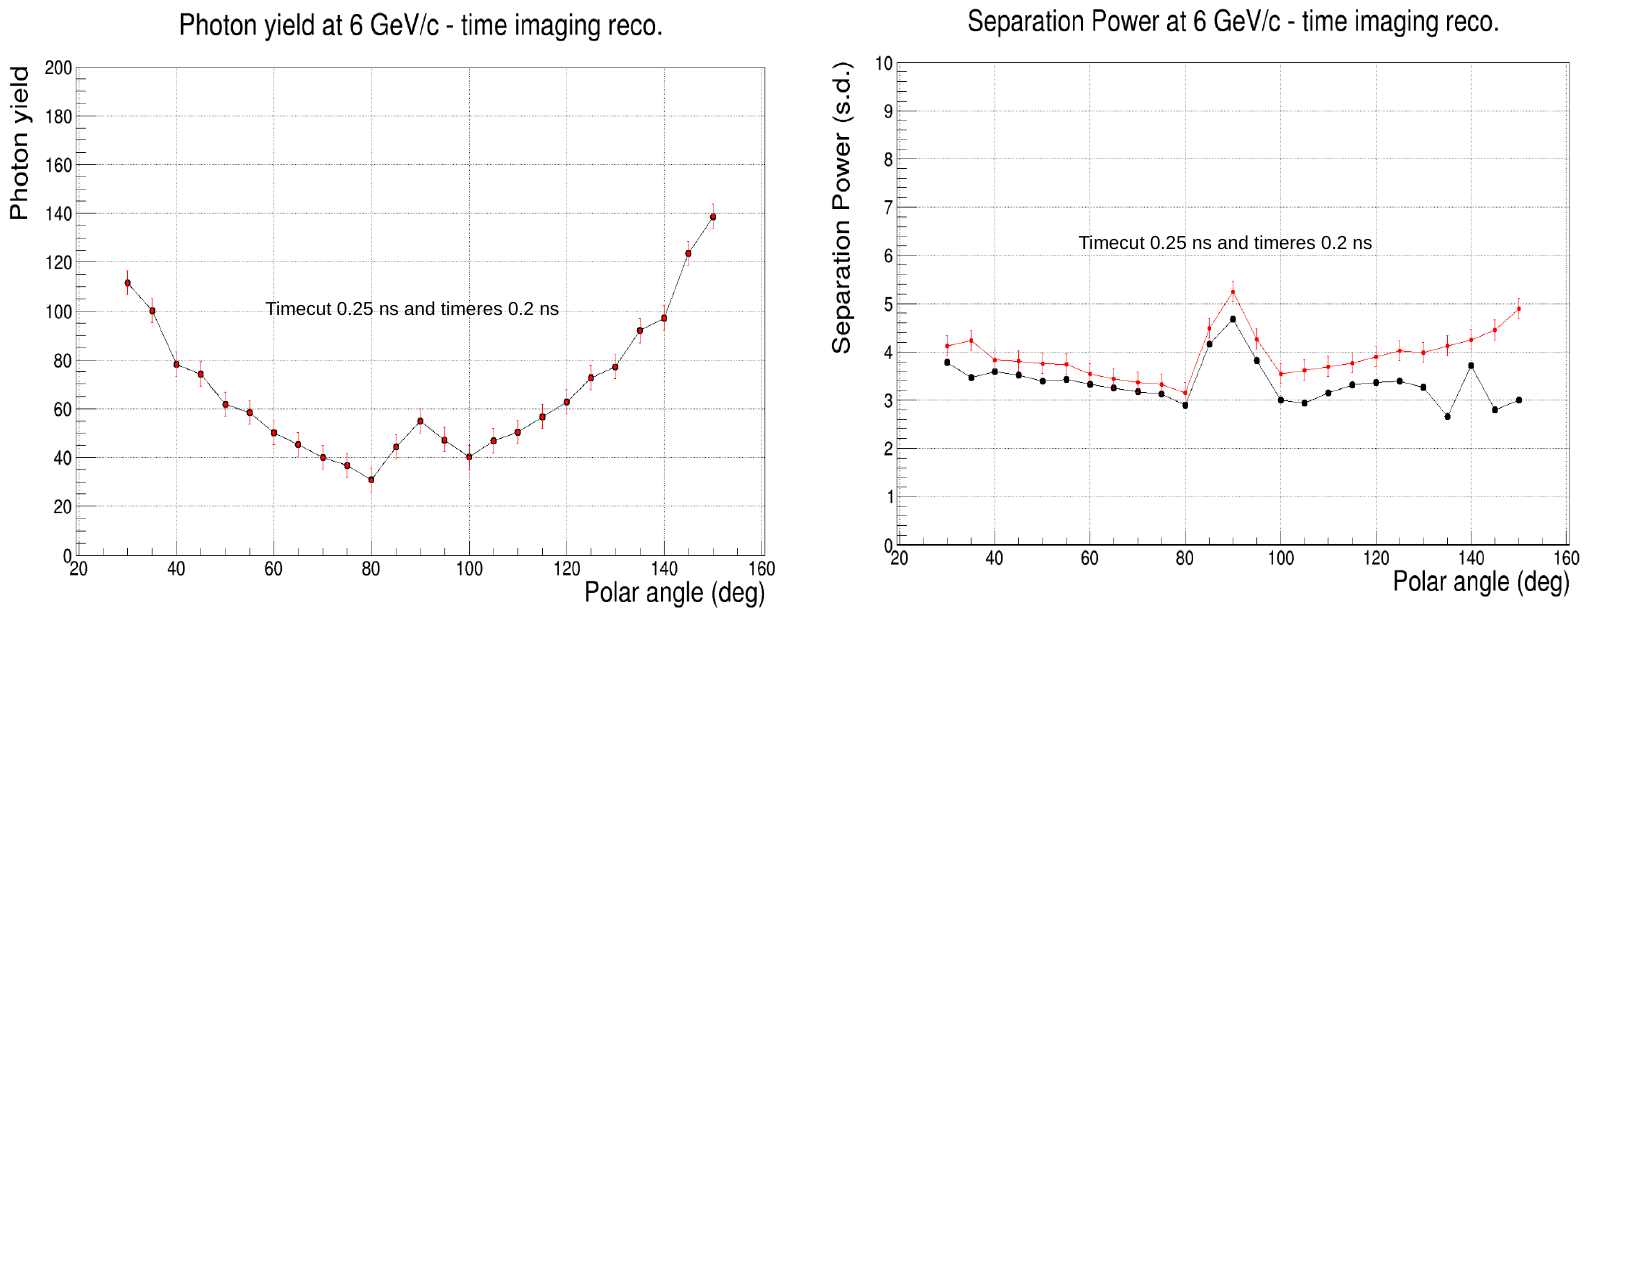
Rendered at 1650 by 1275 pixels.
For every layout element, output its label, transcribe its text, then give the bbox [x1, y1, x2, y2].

text_box Timecut 0.25 ns and timeres 0.2 ns [0, 8, 826, 608]
picture [825, 2, 1596, 601]
text_box Timecut 0.25 ns and timeres 0.2 ns [1063, 225, 1388, 261]
